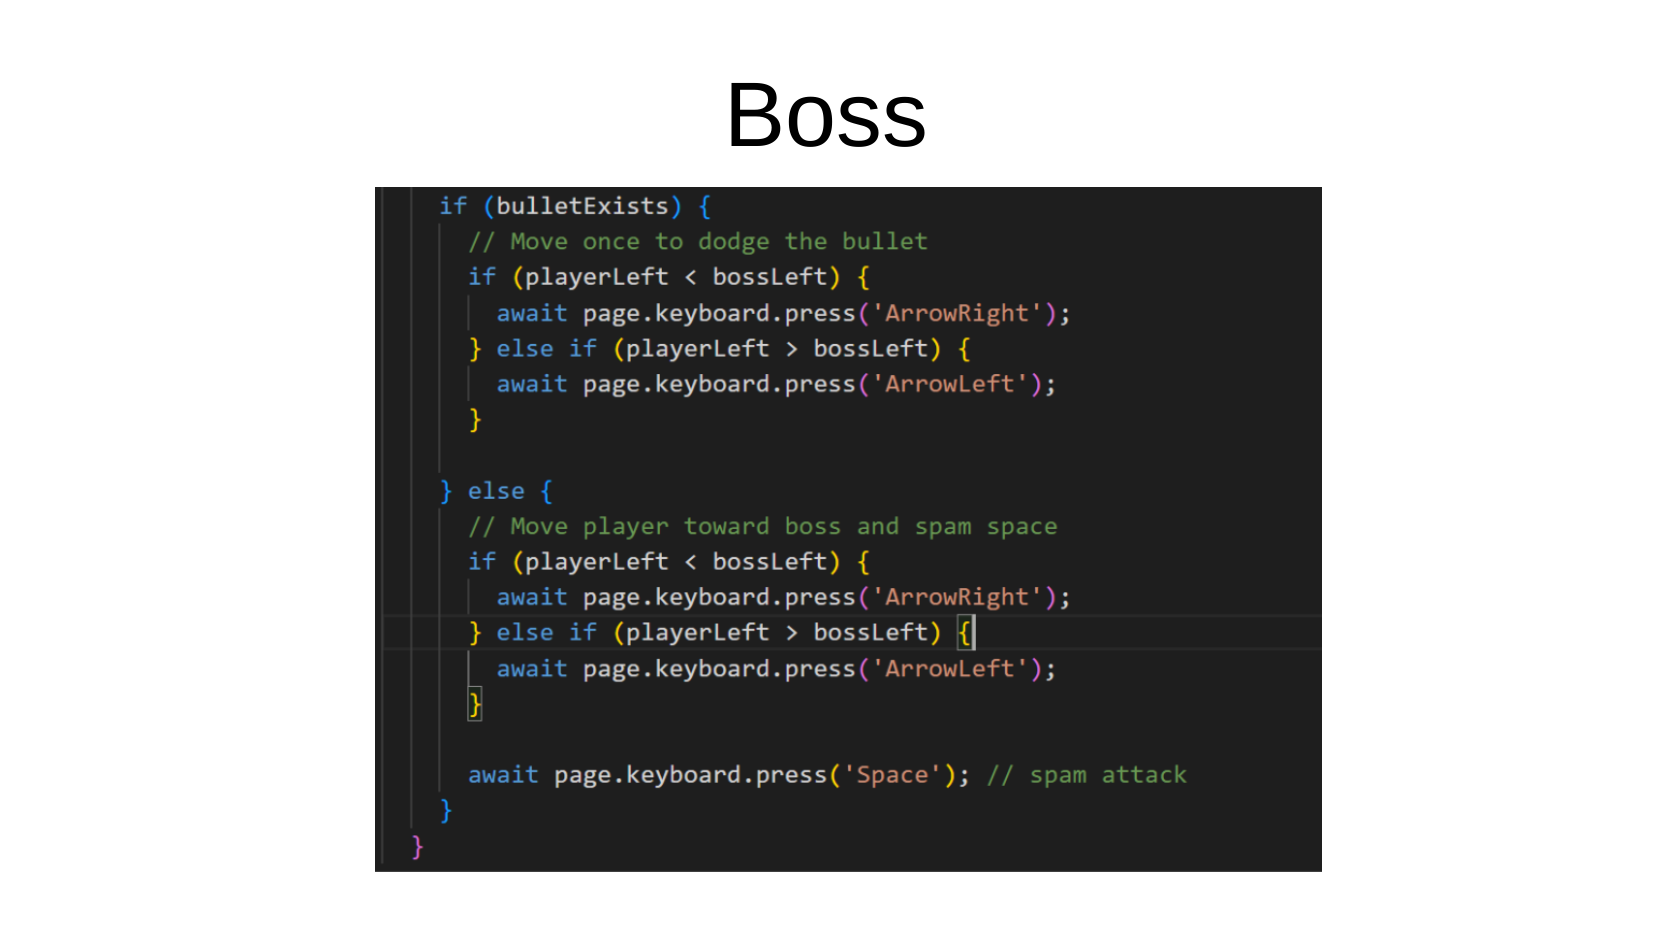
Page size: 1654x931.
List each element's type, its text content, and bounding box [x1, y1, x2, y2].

title Boss [82, 37, 1571, 193]
picture [375, 187, 1322, 872]
